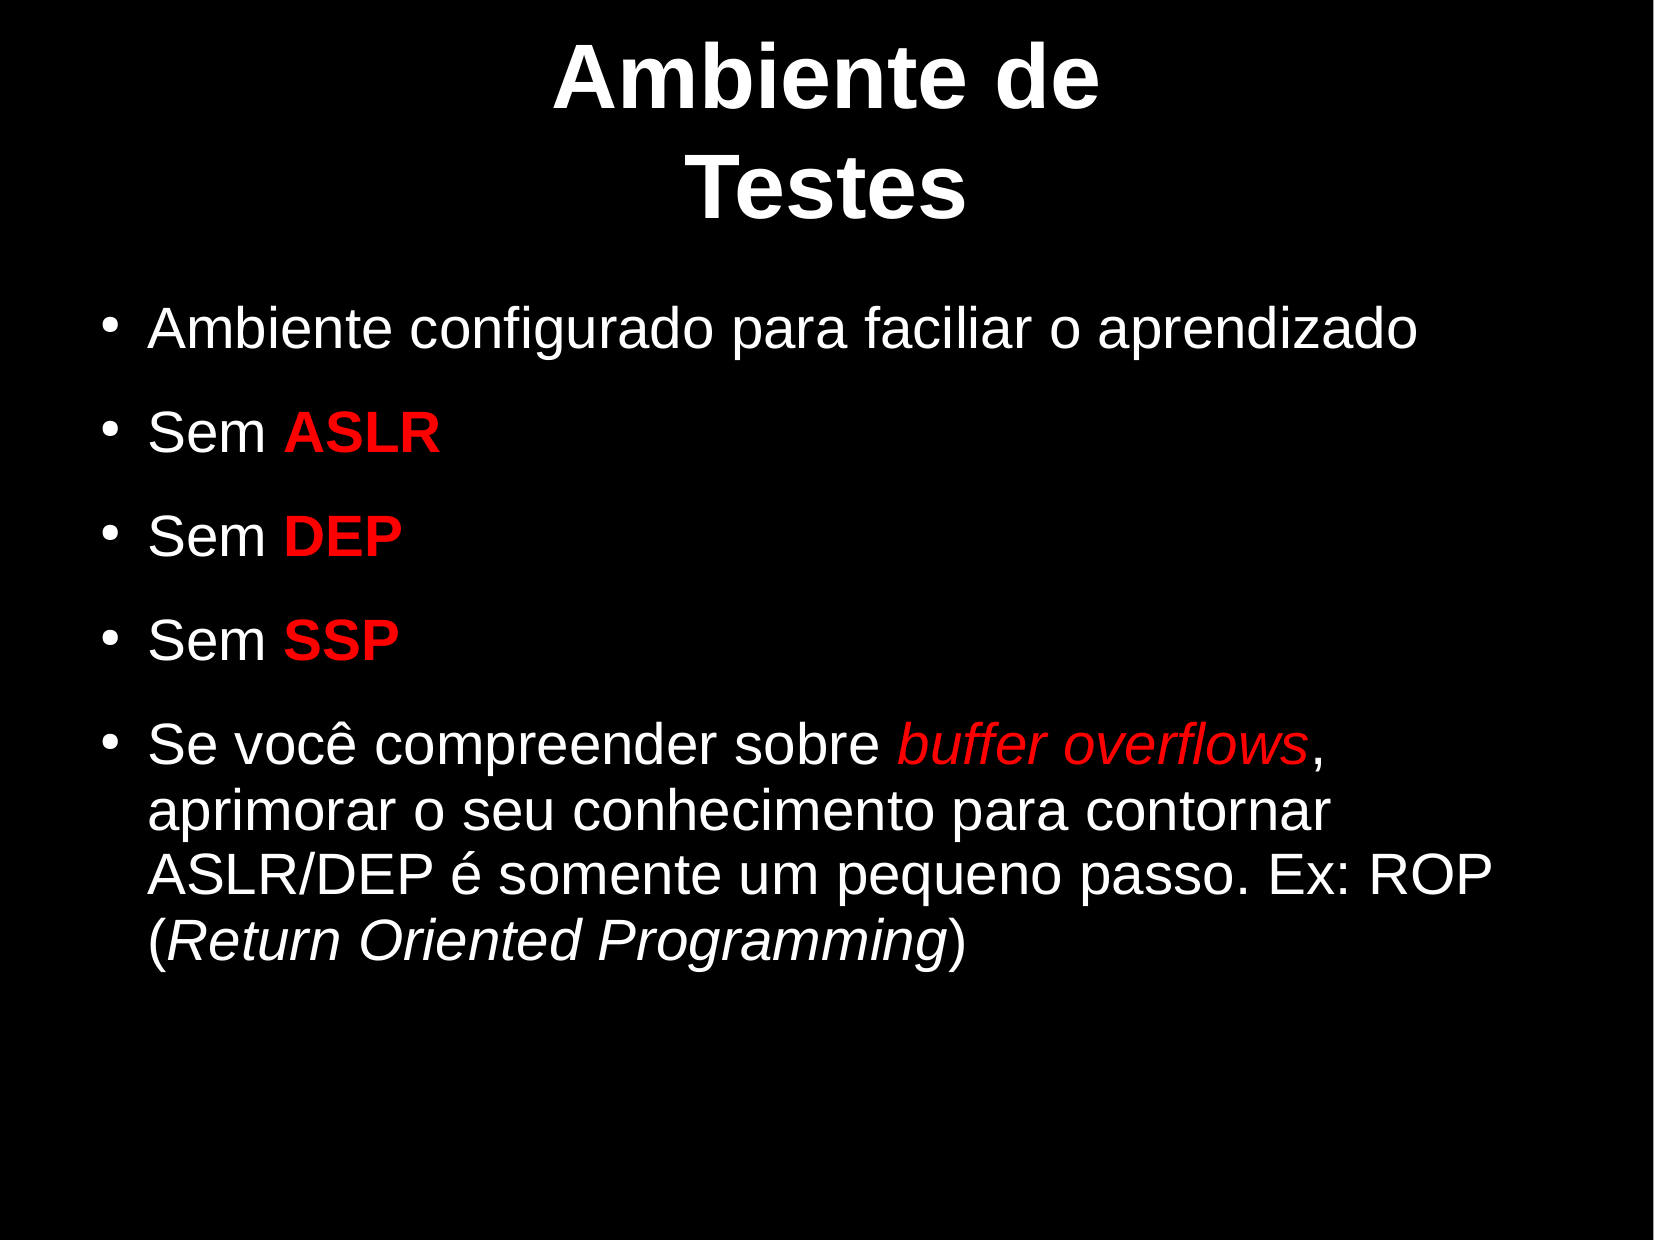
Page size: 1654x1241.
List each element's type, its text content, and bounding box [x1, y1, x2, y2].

text_box Ambiente configurado para faciliar o aprendizado Sem ASLR Sem DEP Sem SSP Se você compreender sobre buffer overflows, aprimorar o seu conhecimento para contornar ASLR/DEP é somente um pequeno passo. Ex: ROP (Return Oriented Programming) [82, 290, 1538, 1241]
title Ambiente de Testes [389, 0, 1264, 257]
